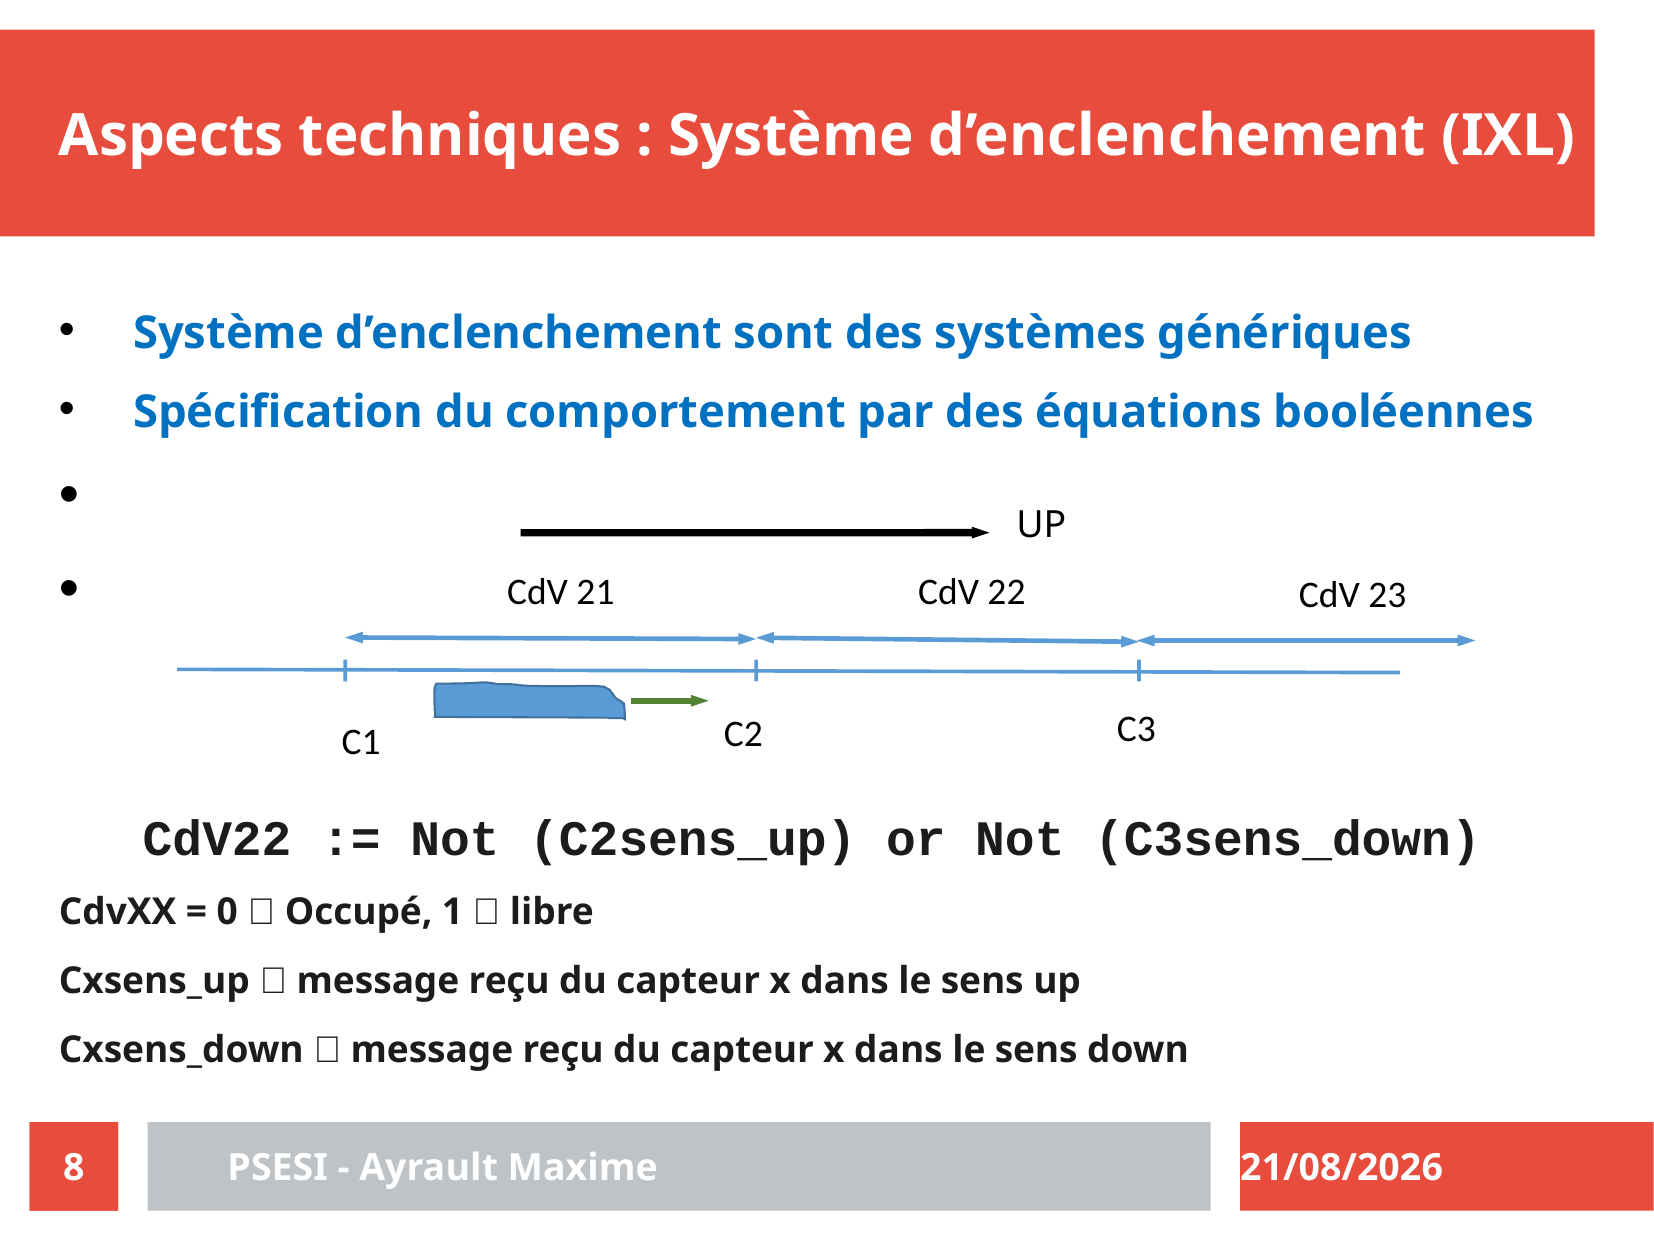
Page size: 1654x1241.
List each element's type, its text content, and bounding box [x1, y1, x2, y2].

text_box [29, 1122, 119, 1211]
text_box CdV 21 [492, 568, 632, 630]
text_box Aspects techniques : Système d’enclenchement (IXL) [59, 59, 1595, 207]
text_box C3 [1101, 705, 1172, 767]
text_box [434, 682, 626, 720]
text_box C2 [708, 710, 779, 772]
text_box CdV 23 [1284, 571, 1424, 633]
text_box C1 [326, 718, 397, 780]
list Système d’enclenchement sont des systèmes génériques Spécification du comportement par des équations booléennes CdV22 := Not (C2sens_up) or Not (C3sens_down) CdvXX = 0  Occupé, 1  libre Cxsens_up  message reçu du capteur x dans le sens up Cxsens_down  message reçu du capteur x dans le sens down [59, 304, 1565, 1073]
text_box PSESI - Ayrault Maxime [177, 1122, 709, 1211]
text_box CdV 22 [903, 568, 1043, 630]
text_box 2017/3/6 [1240, 1122, 1625, 1211]
text_box UP [1001, 490, 1177, 554]
